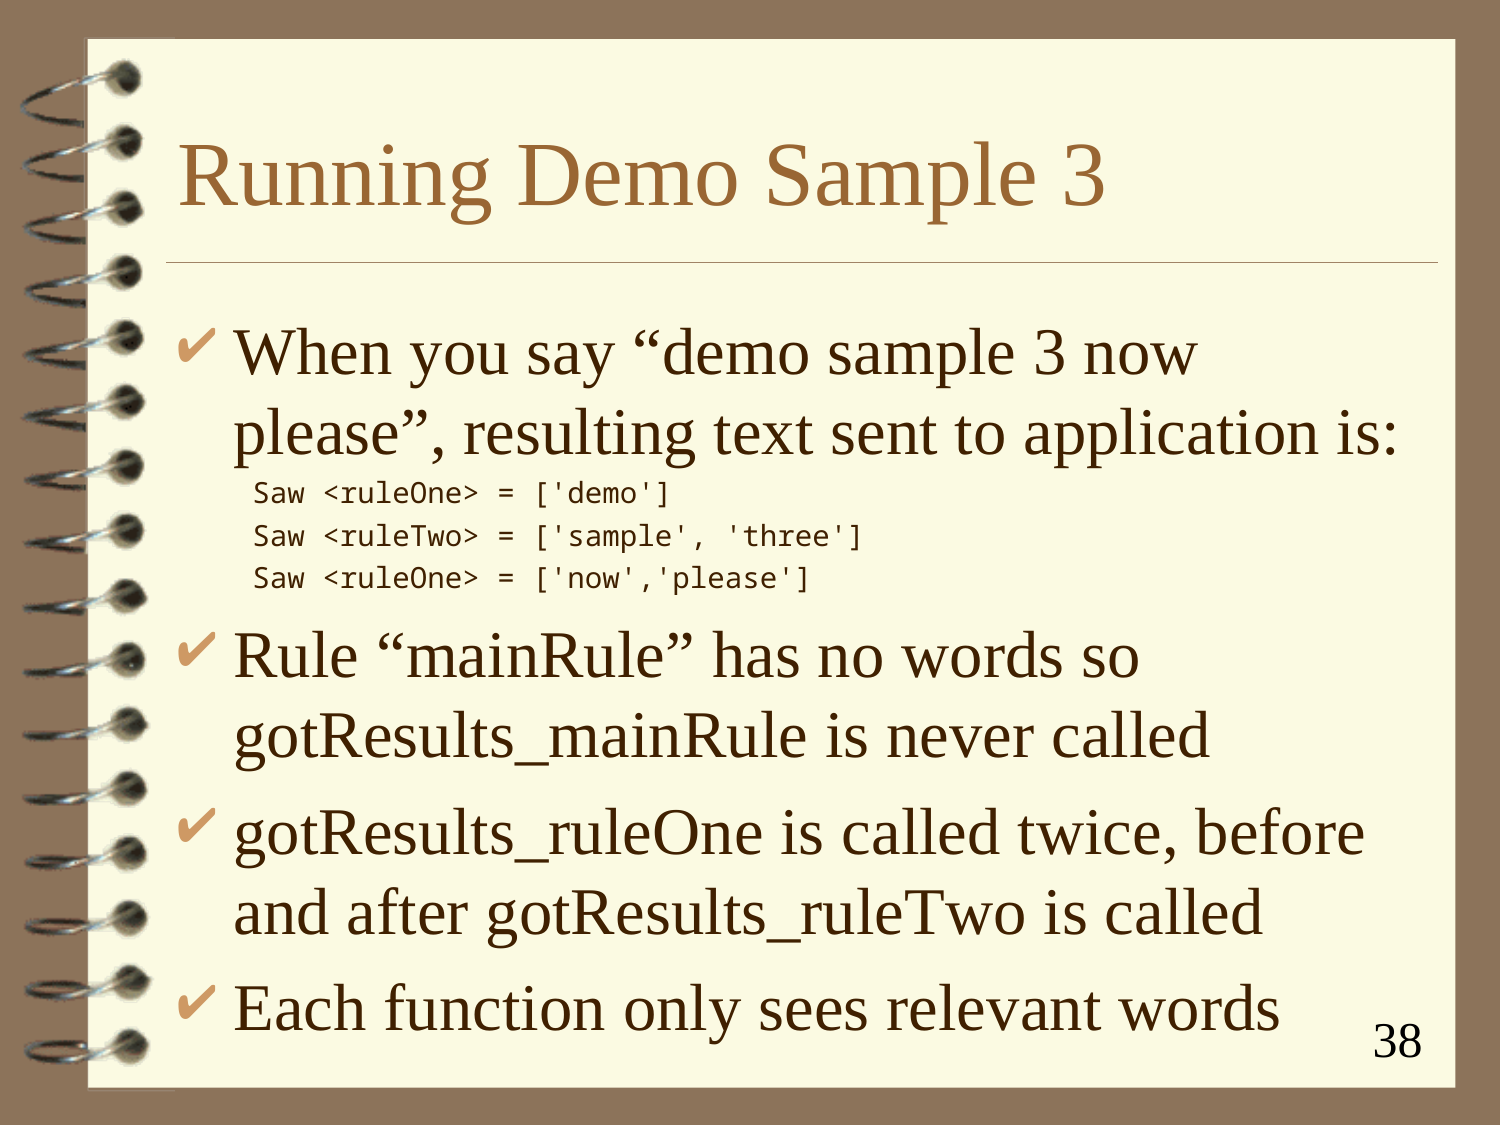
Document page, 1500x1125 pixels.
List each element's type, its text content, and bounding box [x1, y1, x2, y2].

picture [0, 0, 175, 1125]
title Running Demo Sample 3 [162, 74, 1438, 263]
list When you say “demo sample 3 now please”, resulting text sent to application is: Saw <ruleOne> = ['demo'] Saw <ruleTwo> = ['sample', 'three'] Saw <ruleOne> = ['now','please'] Rule “mainRule” has no words so gotResults_mainRule is never called gotResults_ruleOne is called twice, before and after gotResults_ruleTwo is called Each function only sees relevant words [162, 299, 1438, 976]
